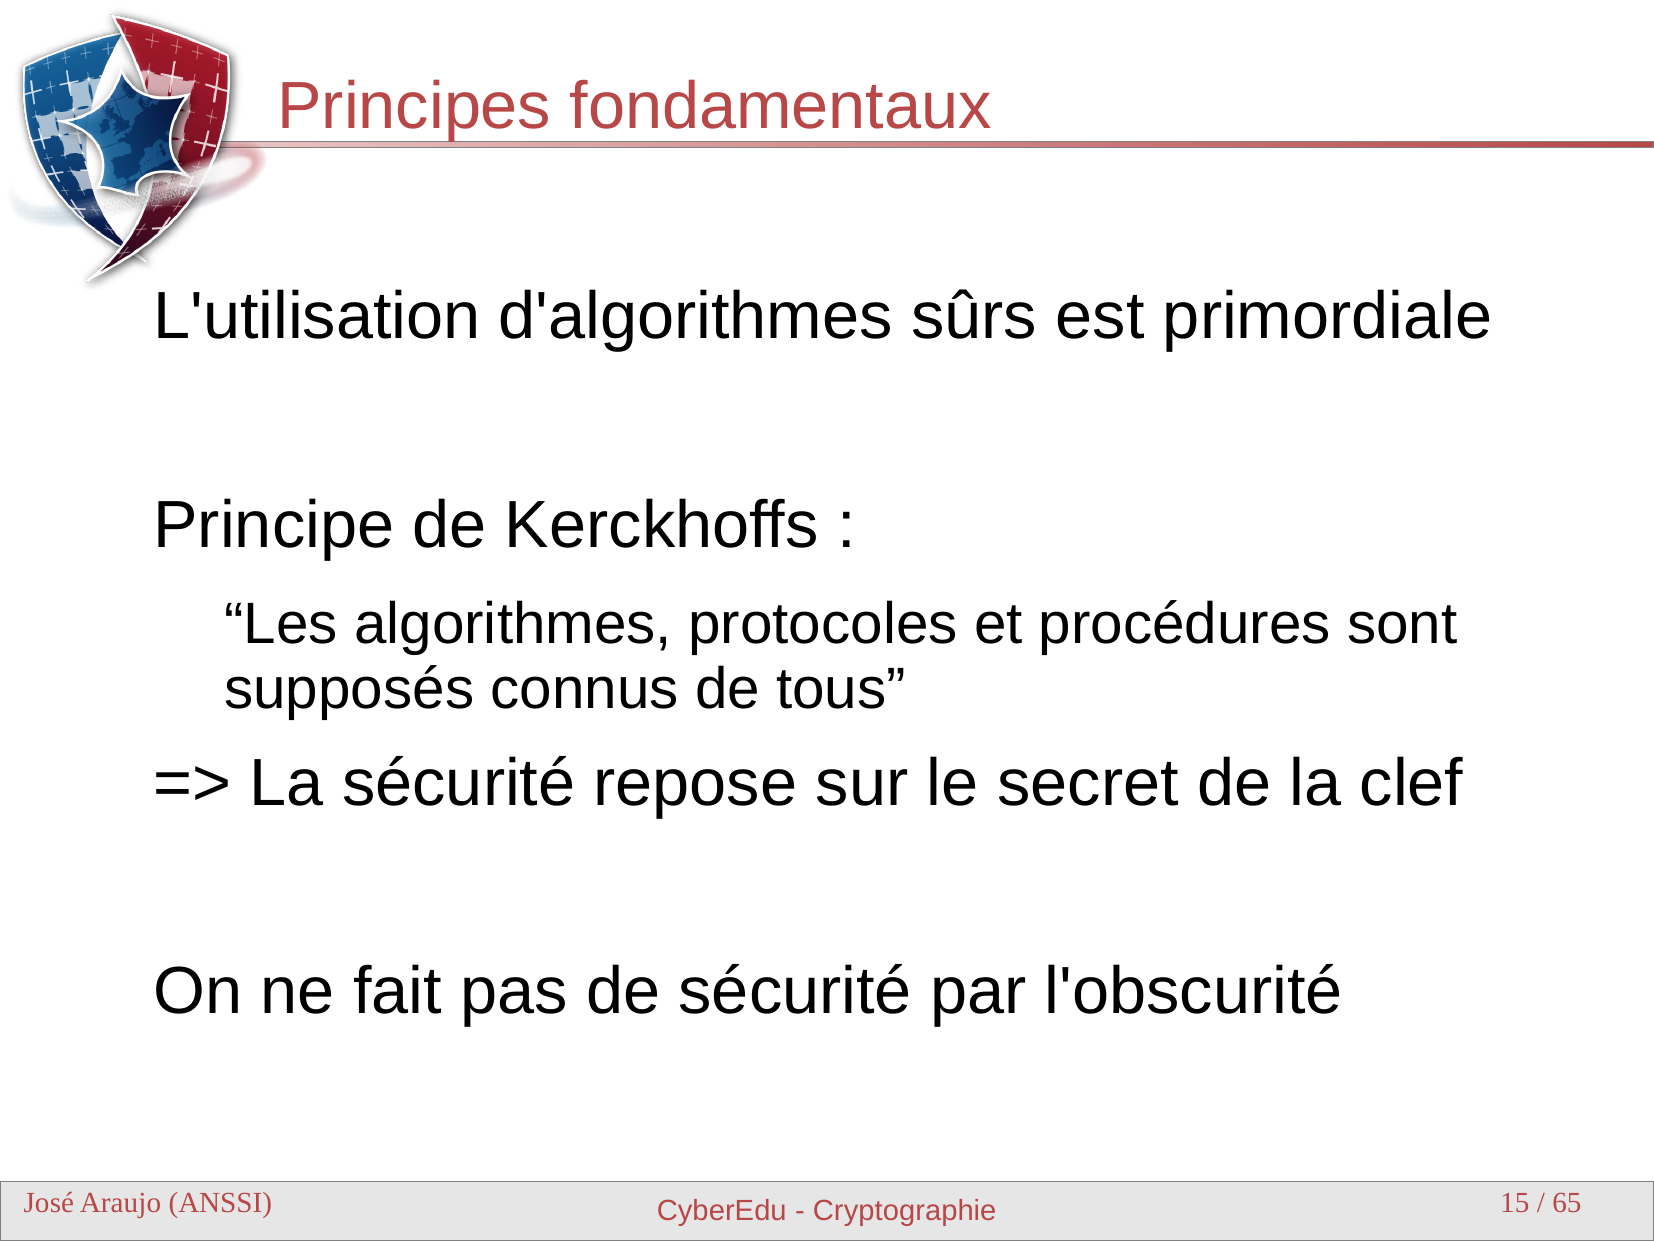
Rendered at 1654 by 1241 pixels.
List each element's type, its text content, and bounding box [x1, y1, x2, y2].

list L'utilisation d'algorithmes sûrs est primordiale Principe de Kerckhoffs : “Les algorithmes, protocoles et procédures sont supposés connus de tous” => La sécurité repose sur le secret de la clef On ne fait pas de sécurité par l'obscurité [82, 278, 1595, 1170]
title Principes fondamentaux [277, 49, 1642, 237]
picture [0, 0, 272, 290]
